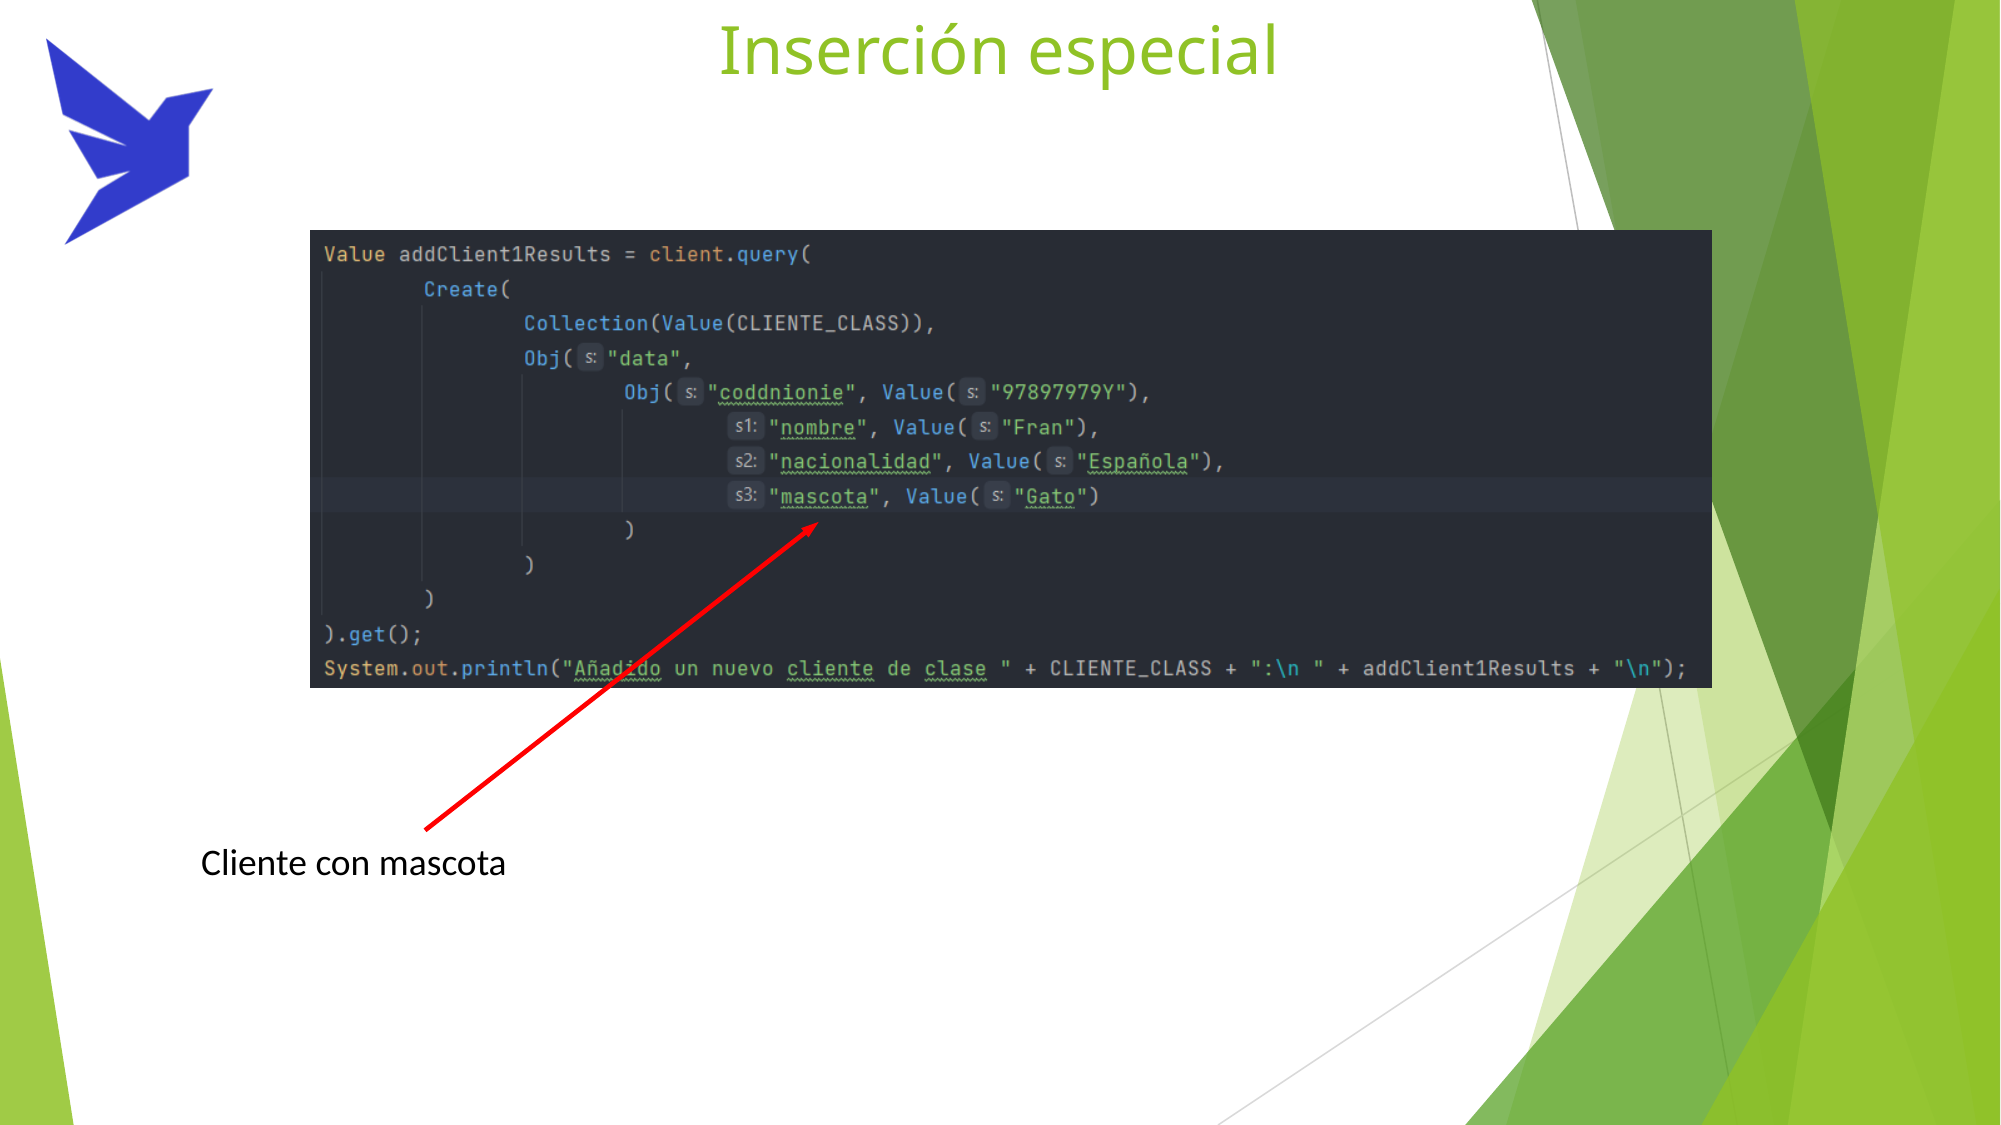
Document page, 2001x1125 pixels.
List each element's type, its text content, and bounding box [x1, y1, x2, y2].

text_box Cliente con mascota [185, 830, 665, 891]
picture [310, 230, 1712, 688]
title Inserción especial [137, 0, 1863, 102]
picture [46, 38, 253, 245]
